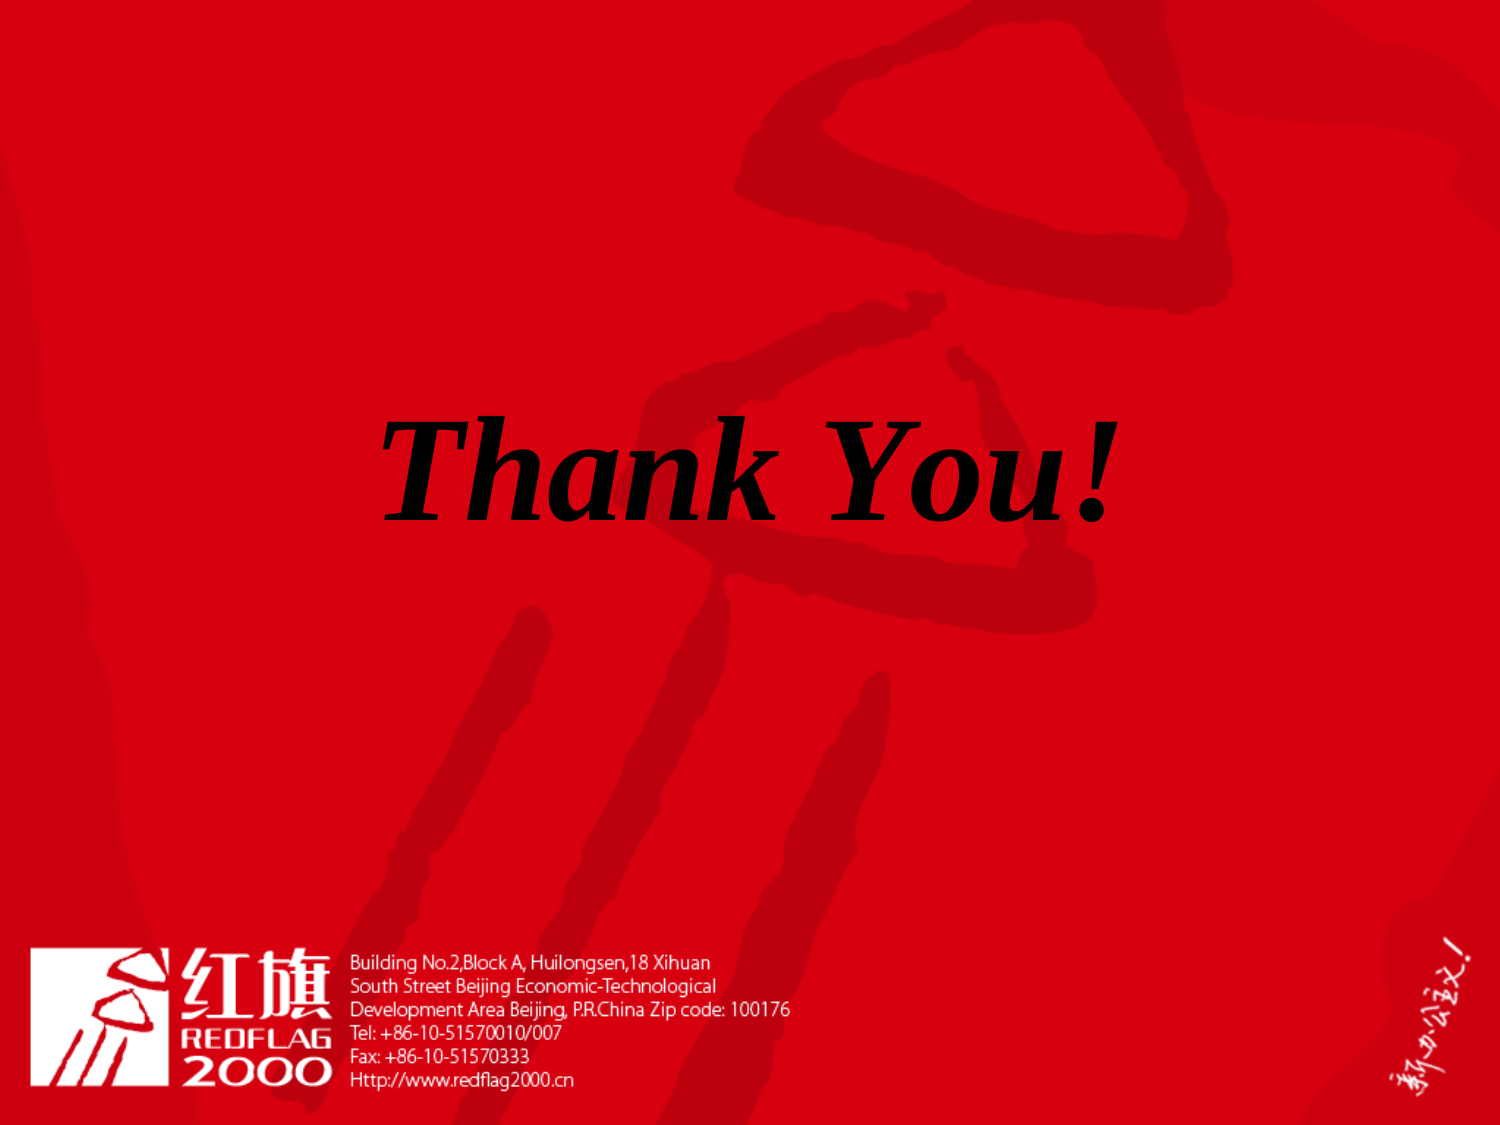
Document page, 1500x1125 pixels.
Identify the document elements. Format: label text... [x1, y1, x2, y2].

title Thank You! [112, 349, 1388, 591]
picture [0, 0, 1500, 1125]
